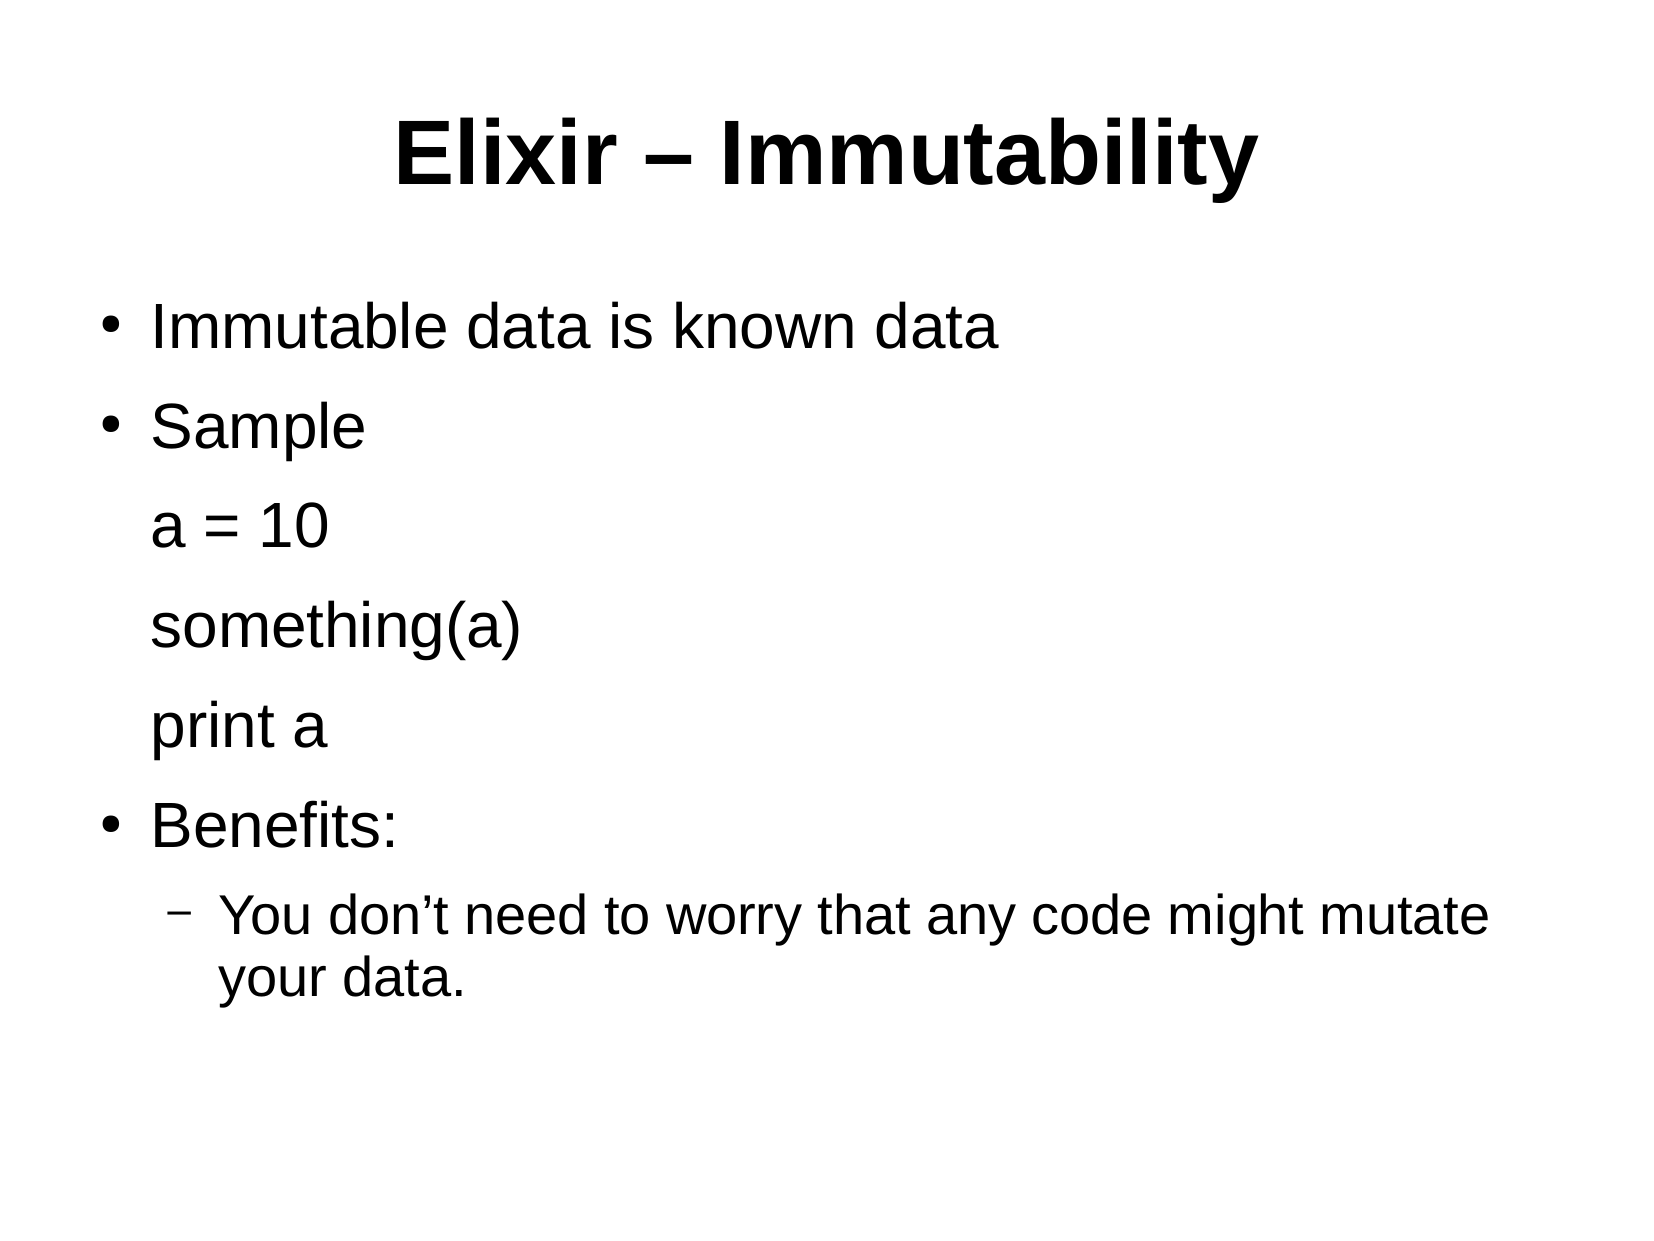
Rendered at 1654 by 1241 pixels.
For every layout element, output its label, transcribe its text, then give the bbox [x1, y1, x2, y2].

title Elixir – Immutability [82, 49, 1571, 257]
list Immutable data is known data Sample a = 10 something(a) print a Benefits: You don’t need to worry that any code might mutate your data. [82, 290, 1571, 1010]
